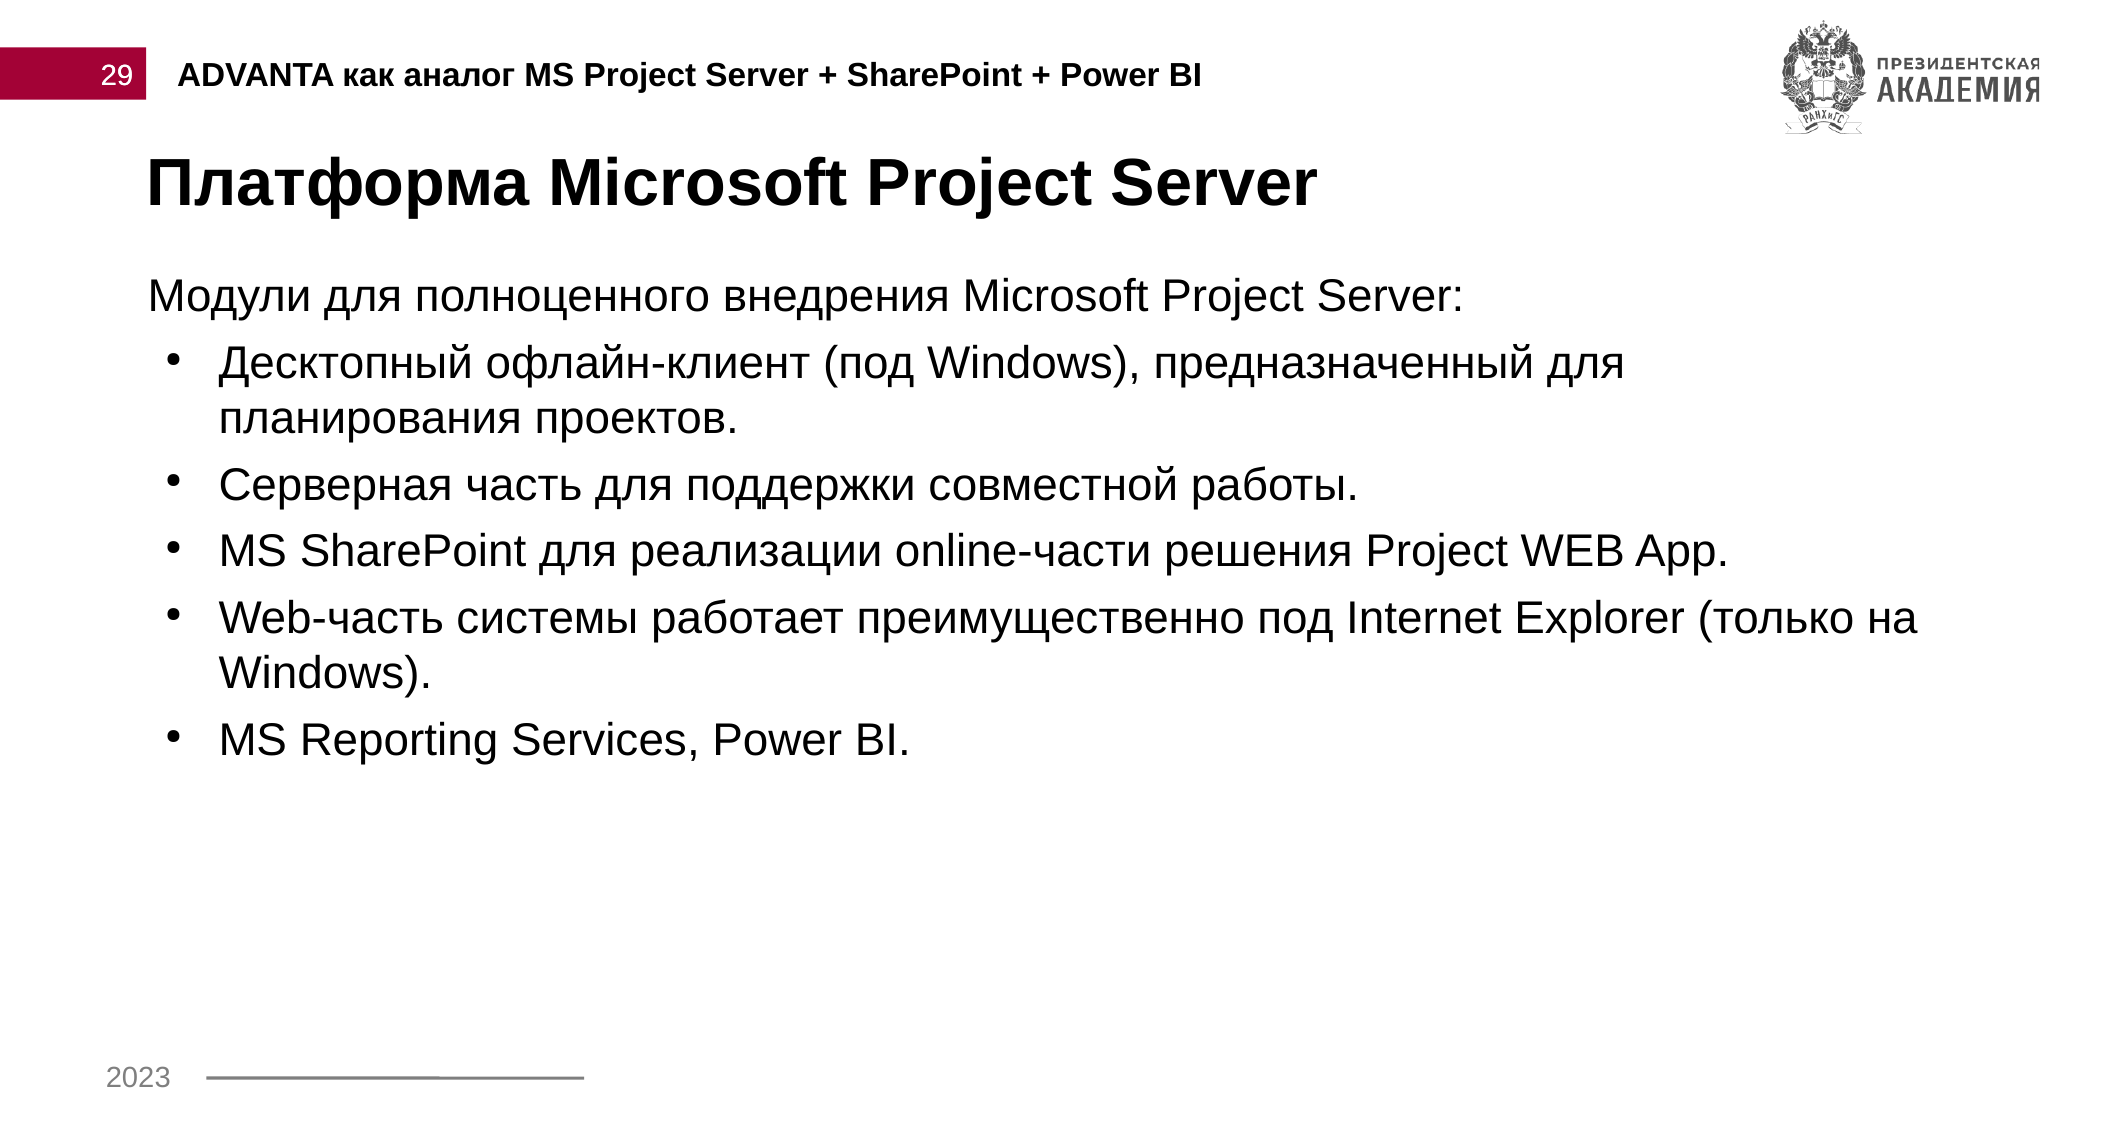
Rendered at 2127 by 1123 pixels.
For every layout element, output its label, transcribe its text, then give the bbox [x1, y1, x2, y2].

slide_number <номер> [27, 43, 149, 104]
text_box ADVANTA как аналог MS Project Server + SharePoint + Power BI [177, 43, 1241, 103]
title Платформа Microsoft Project Server [146, 147, 1359, 232]
picture [1780, 20, 2040, 134]
list Модули для полноценного внедрения Microsoft Project Server: Десктопный офлайн-клиент (под Windows), предназначенный для планирования проектов. Серверная часть для поддержки совместной работы. MS SharePoint для реализации online-части решения Project WEB App. Web-часть системы работает преимущественно под Internet Explorer (только на Windows). MS Reporting Services, Power BI. [147, 265, 1920, 933]
